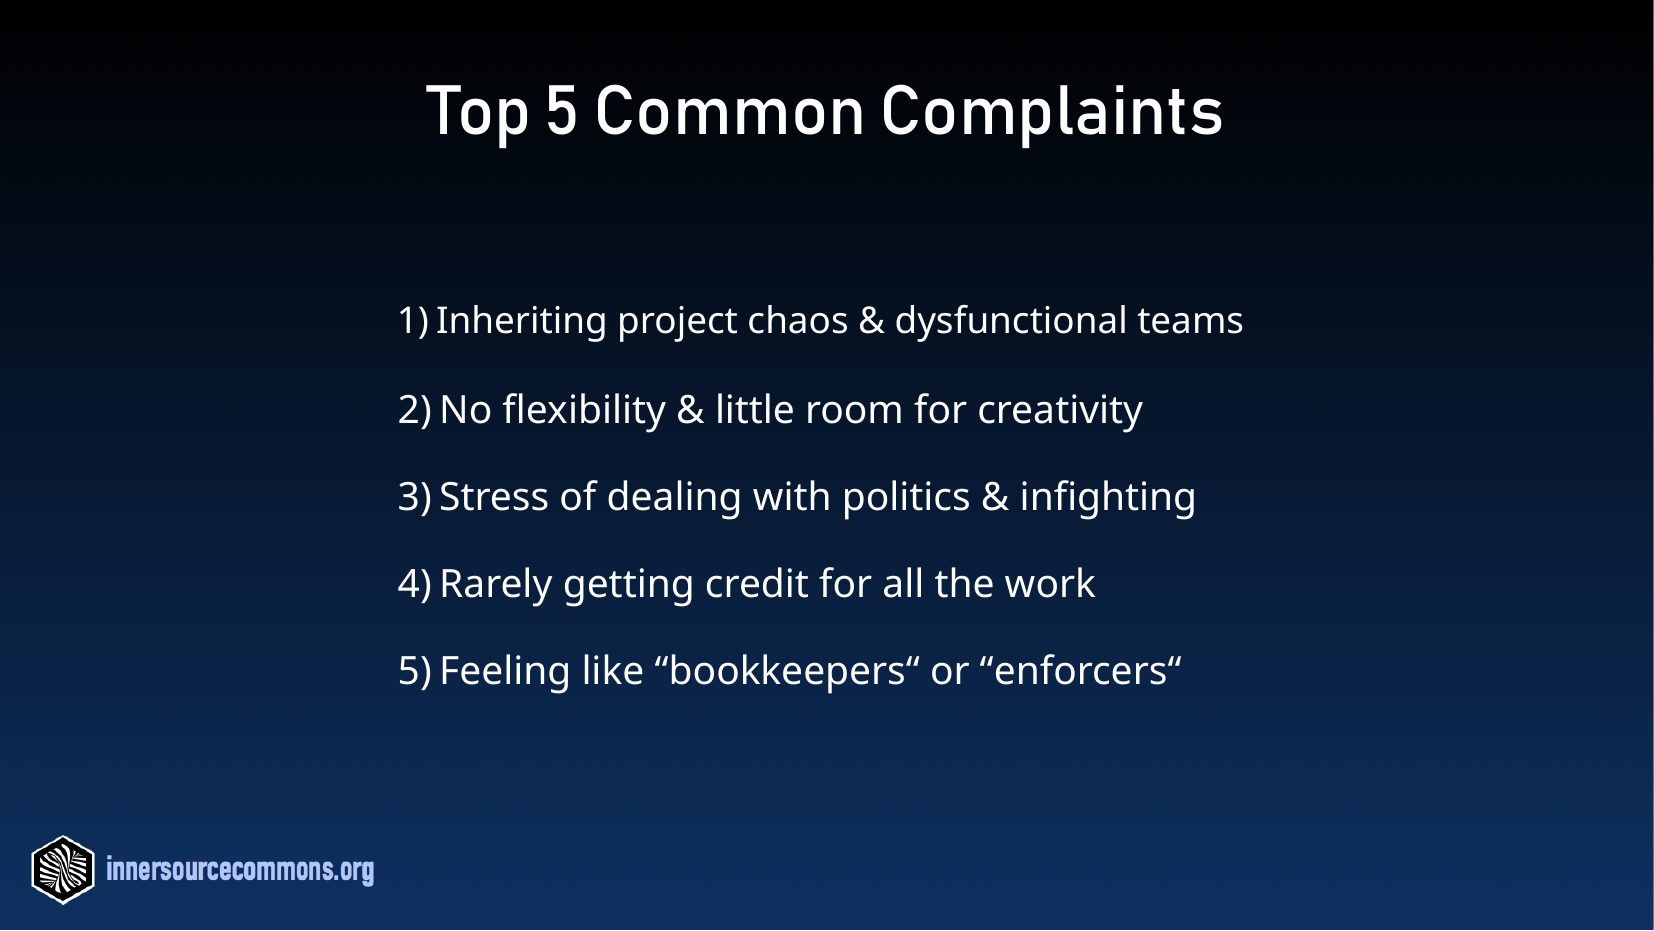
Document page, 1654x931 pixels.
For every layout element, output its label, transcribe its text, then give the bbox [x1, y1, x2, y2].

list Feeling like “bookkeepers“ or “enforcers“ [383, 642, 1246, 697]
list Stress of dealing with politics & infighting [383, 468, 1246, 523]
list No flexibility & little room for creativity [383, 381, 1246, 436]
list Rarely getting credit for all the work [383, 555, 1246, 610]
title Top 5 Common Complaints [82, 37, 1571, 193]
list Inheriting project chaos & dysfunctional teams [383, 294, 1246, 349]
picture [0, 0, 1654, 930]
